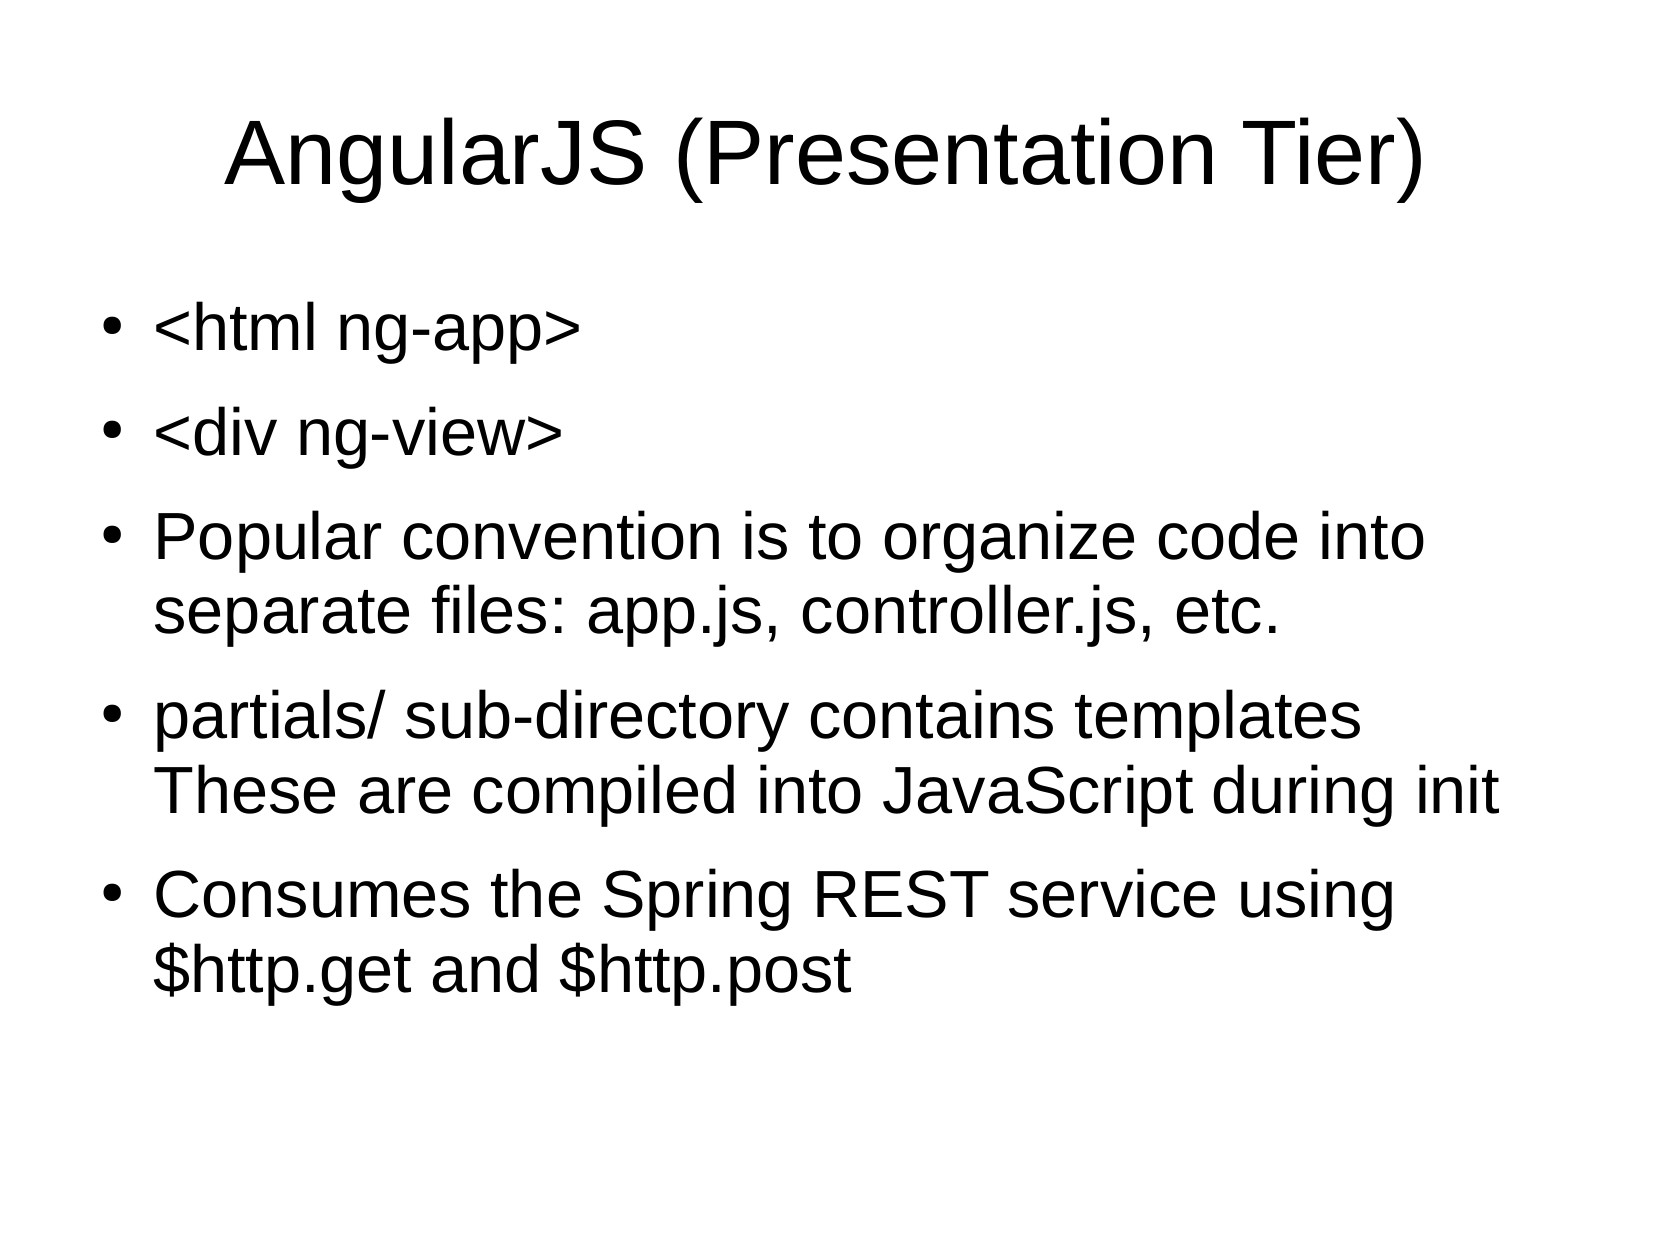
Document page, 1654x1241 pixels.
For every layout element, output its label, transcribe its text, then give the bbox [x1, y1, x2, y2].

list <html ng-app> <div ng-view> Popular convention is to organize code into separate files: app.js, controller.js, etc. partials/ sub-directory contains templates These are compiled into JavaScript during init Consumes the Spring REST service using $http.get and $http.post [82, 290, 1571, 1010]
title AngularJS (Presentation Tier) [82, 49, 1571, 257]
